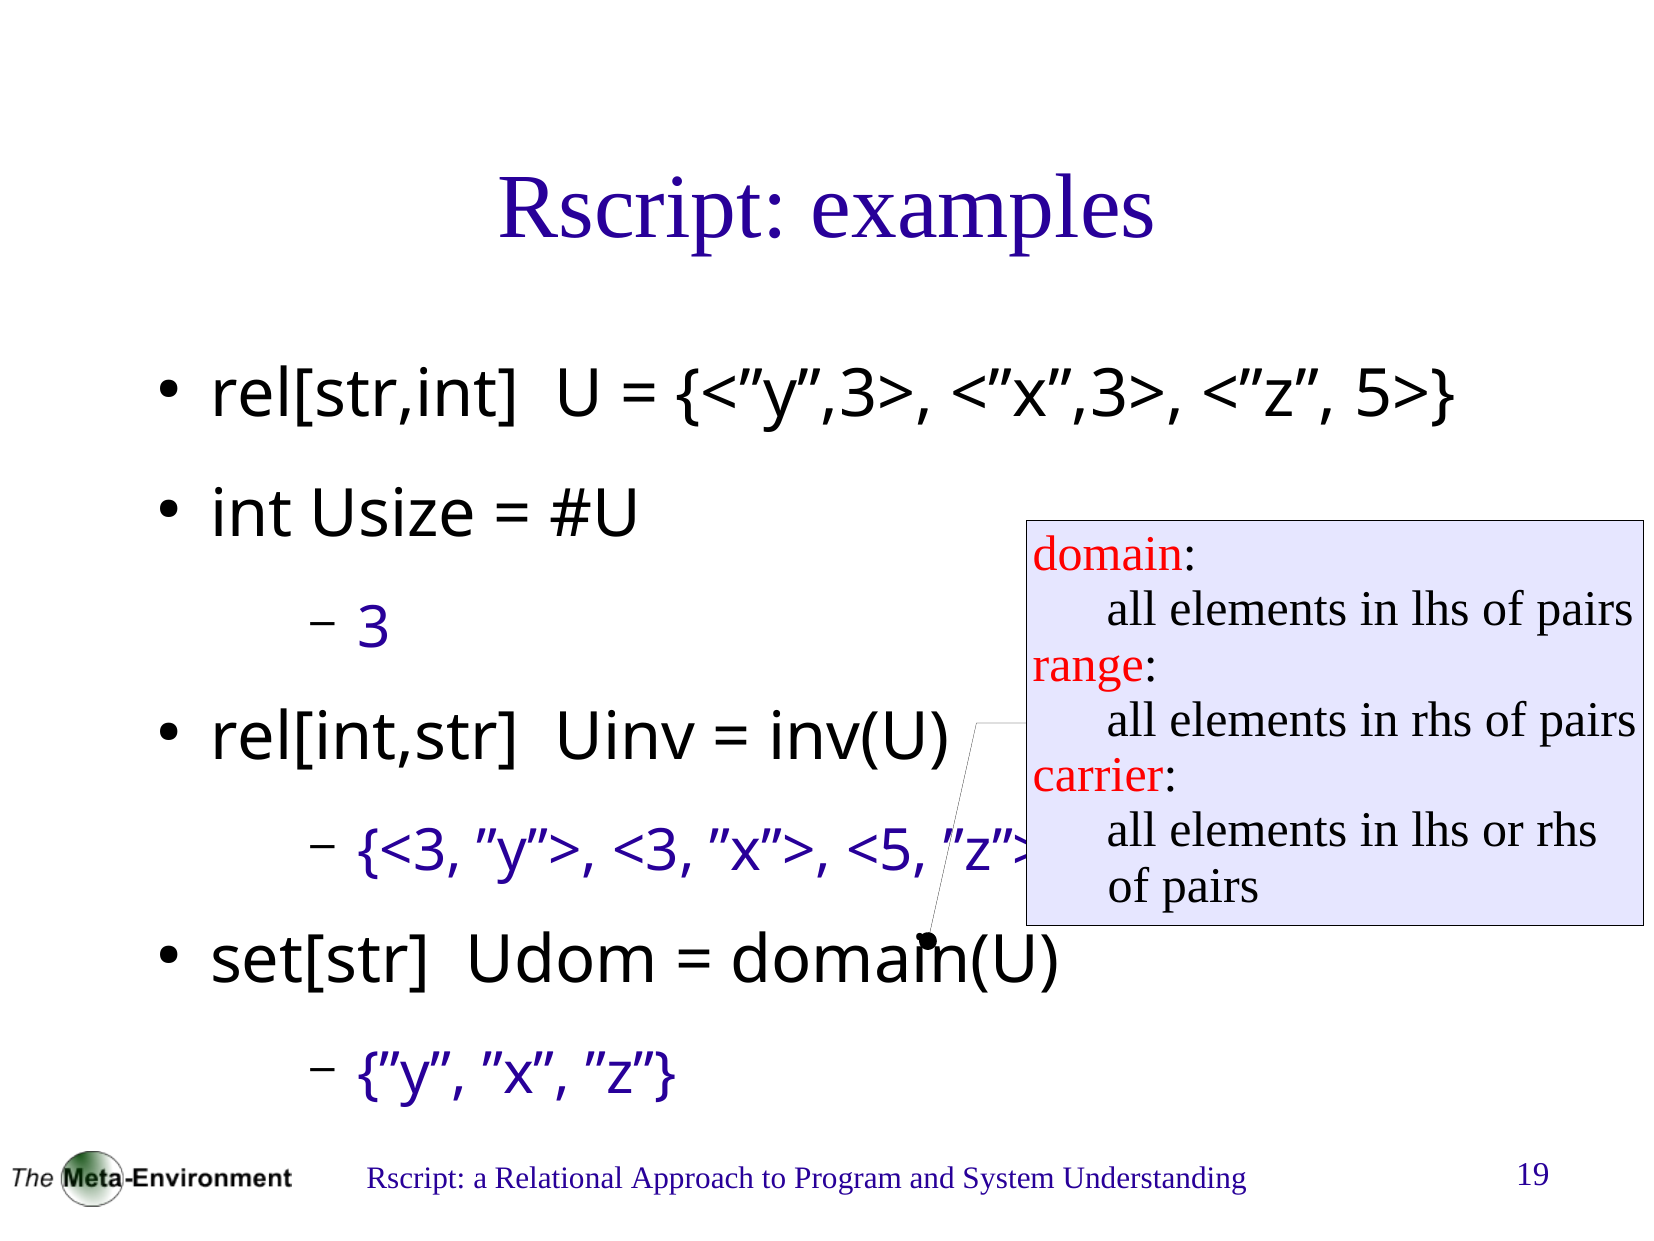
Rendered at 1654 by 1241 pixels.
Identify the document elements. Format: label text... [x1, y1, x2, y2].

title Rscript: examples [121, 102, 1534, 311]
text_box domain: all elements in lhs of pairs range: all elements in rhs of pairs carrier: all elements in lhs or rhs of pairs [1026, 520, 1644, 926]
picture [12, 1151, 121, 1207]
list rel[str,int] U = {<”y”,3>, <”x”,3>, <”z”, 5>} int Usize = #U 3 rel[int,str] Uinv = inv(U) {<3, ”y”>, <3, ”x”>, <5, ”z”>} set[str] Udom = domain(U) {”y”, ”x”, ”z”} [121, 344, 1534, 1241]
